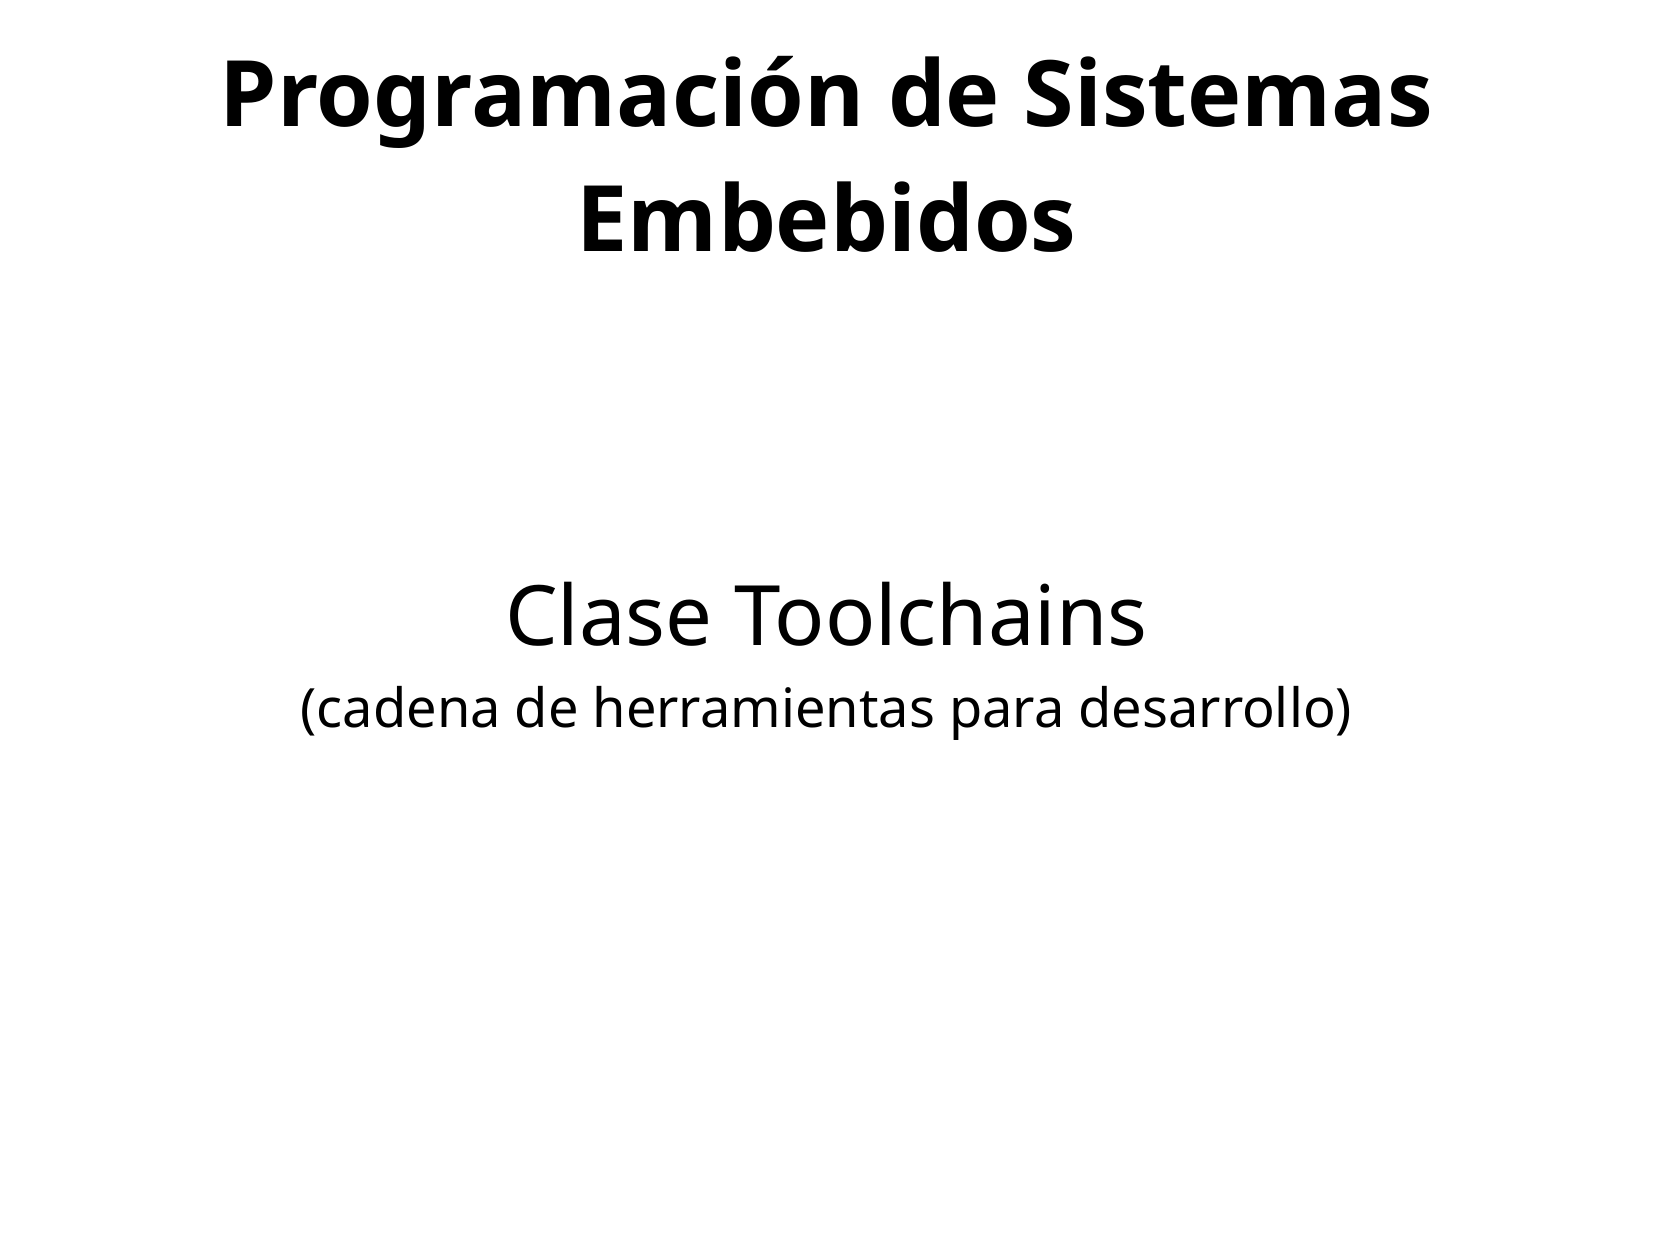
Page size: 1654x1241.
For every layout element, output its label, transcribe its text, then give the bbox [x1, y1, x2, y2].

title Programación de Sistemas Embebidos [82, 46, 1571, 261]
subtitle Clase Toolchains (cadena de herramientas para desarrollo) [82, 290, 1571, 1010]
